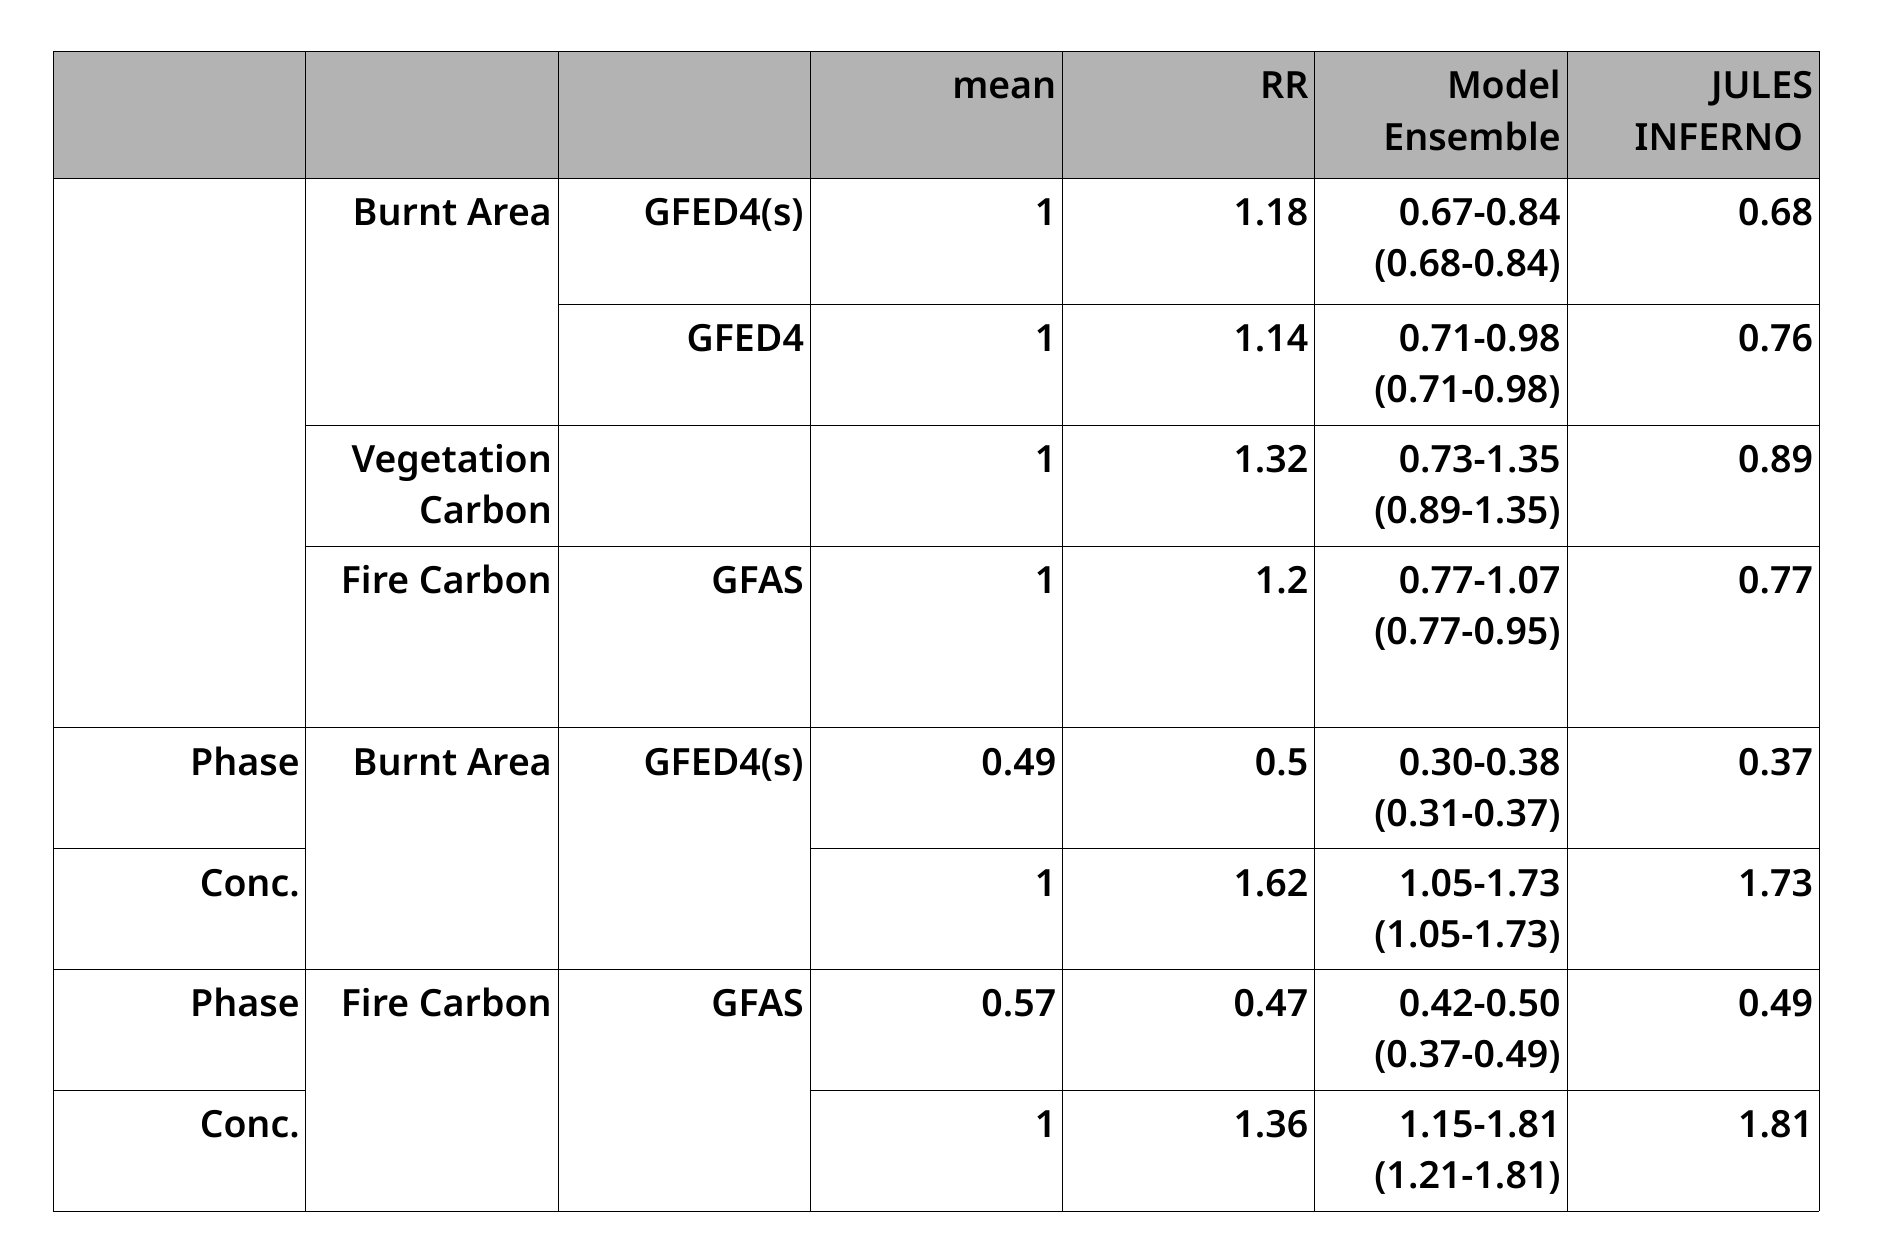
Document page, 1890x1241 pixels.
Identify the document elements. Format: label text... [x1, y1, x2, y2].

table_cell 1 [811, 1091, 1062, 1211]
table_cell 1.14 [1063, 305, 1314, 425]
table_cell Conc. [54, 1091, 305, 1211]
table_cell 1 [811, 305, 1062, 425]
table_cell 0.76 [1568, 305, 1819, 425]
table_cell 1.32 [1063, 426, 1314, 546]
table_cell 1.73 [1568, 849, 1819, 969]
table_cell 0.77-1.07 (0.77-0.95) [1315, 547, 1567, 727]
table_cell 0.47 [1063, 970, 1314, 1090]
table_cell Phase [54, 728, 305, 848]
table_cell 1.81 [1568, 1091, 1819, 1211]
table_cell 0.49 [1568, 970, 1819, 1090]
table_cell 1.36 [1063, 1091, 1314, 1211]
table_cell 1.2 [1063, 547, 1314, 727]
table_cell [54, 179, 305, 727]
table_cell 1.05-1.73 (1.05-1.73) [1315, 849, 1567, 969]
table_cell Burnt Area [306, 728, 558, 969]
table_cell 1.62 [1063, 849, 1314, 969]
table_cell 0.73-1.35 (0.89-1.35) [1315, 426, 1567, 546]
table_cell 0.37 [1568, 728, 1819, 848]
table_header [306, 52, 558, 178]
table_cell 0.57 [811, 970, 1062, 1090]
table_cell 0.49 [811, 728, 1062, 848]
table_cell 0.5 [1063, 728, 1314, 848]
table_cell 0.68 [1568, 179, 1819, 304]
table_cell 0.67-0.84 (0.68-0.84) [1315, 179, 1567, 304]
table_cell GFAS [559, 547, 810, 727]
table_cell 1.18 [1063, 179, 1314, 304]
table_cell 1 [811, 179, 1062, 304]
table_cell 1 [811, 426, 1062, 546]
table_header Model Ensemble [1315, 52, 1567, 178]
table_cell 0.71-0.98 (0.71-0.98) [1315, 305, 1567, 425]
table_cell 0.30-0.38 (0.31-0.37) [1315, 728, 1567, 848]
table_cell 1 [811, 849, 1062, 969]
table_cell Fire Carbon [306, 547, 558, 727]
table_cell 0.77 [1568, 547, 1819, 727]
table_cell GFAS [559, 970, 810, 1211]
table_cell 0.42-0.50 (0.37-0.49) [1315, 970, 1567, 1090]
table_cell 1.15-1.81 (1.21-1.81) [1315, 1091, 1567, 1211]
table_header JULES INFERNO [1568, 52, 1819, 178]
table_cell [559, 426, 810, 546]
table_header [54, 52, 305, 178]
table_header mean [811, 52, 1062, 178]
table_header RR [1063, 52, 1314, 178]
table_cell 1 [811, 547, 1062, 727]
table_cell GFED4(s) [559, 728, 810, 969]
table_cell Phase [54, 970, 305, 1090]
table_cell Conc. [54, 849, 305, 969]
table_cell GFED4(s) [559, 179, 810, 304]
table_cell Fire Carbon [306, 970, 558, 1211]
table_cell Burnt Area [306, 179, 558, 425]
table_cell Vegetation Carbon [306, 426, 558, 546]
table_cell 0.89 [1568, 426, 1819, 546]
table_cell GFED4 [559, 305, 810, 425]
table_header [559, 52, 810, 178]
